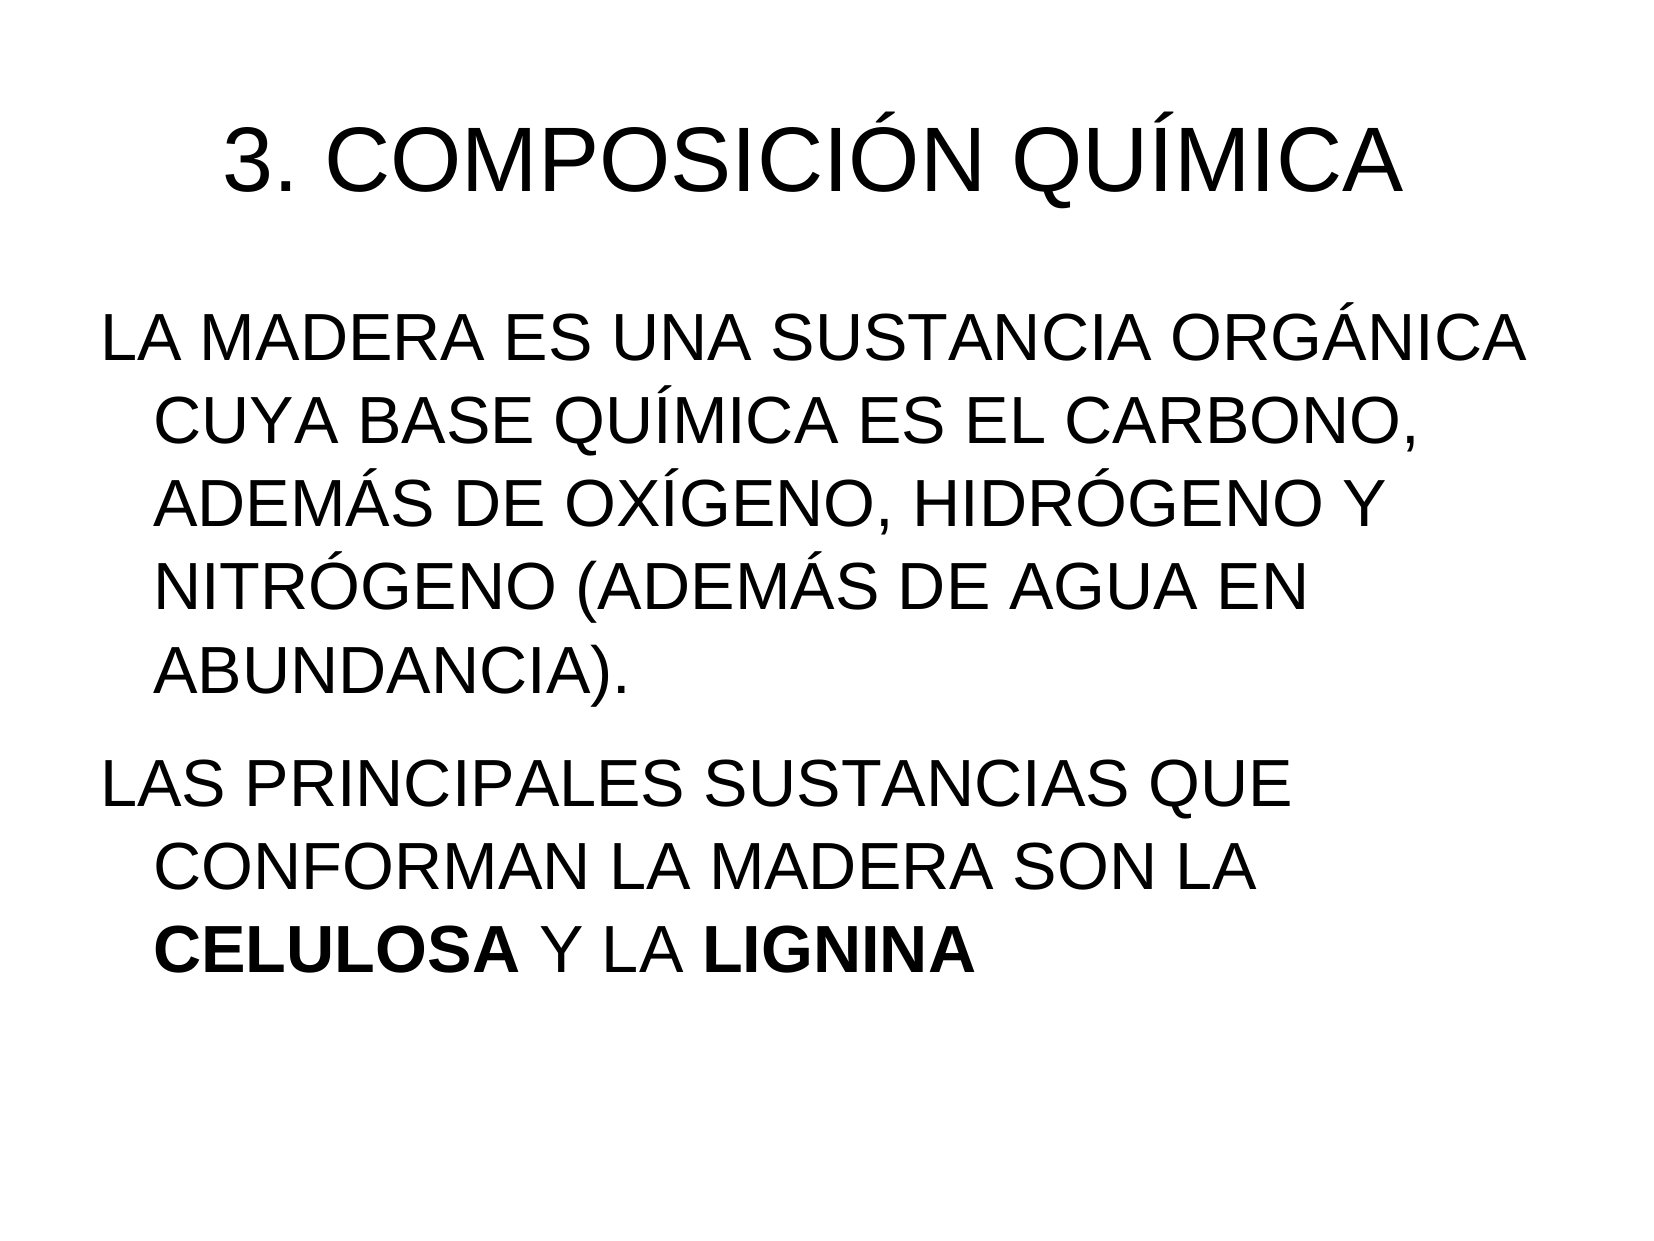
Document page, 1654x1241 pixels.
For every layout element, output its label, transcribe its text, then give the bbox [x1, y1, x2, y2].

title 3. COMPOSICIÓN QUÍMICA [82, 56, 1571, 249]
list LA MADERA ES UNA SUSTANCIA ORGÁNICA CUYA BASE QUÍMICA ES EL CARBONO, ADEMÁS DE OXÍGENO, HIDRÓGENO Y NITRÓGENO (ADEMÁS DE AGUA EN ABUNDANCIA). LAS PRINCIPALES SUSTANCIAS QUE CONFORMAN LA MADERA SON LA CELULOSA Y LA LIGNINA [82, 290, 1571, 1109]
